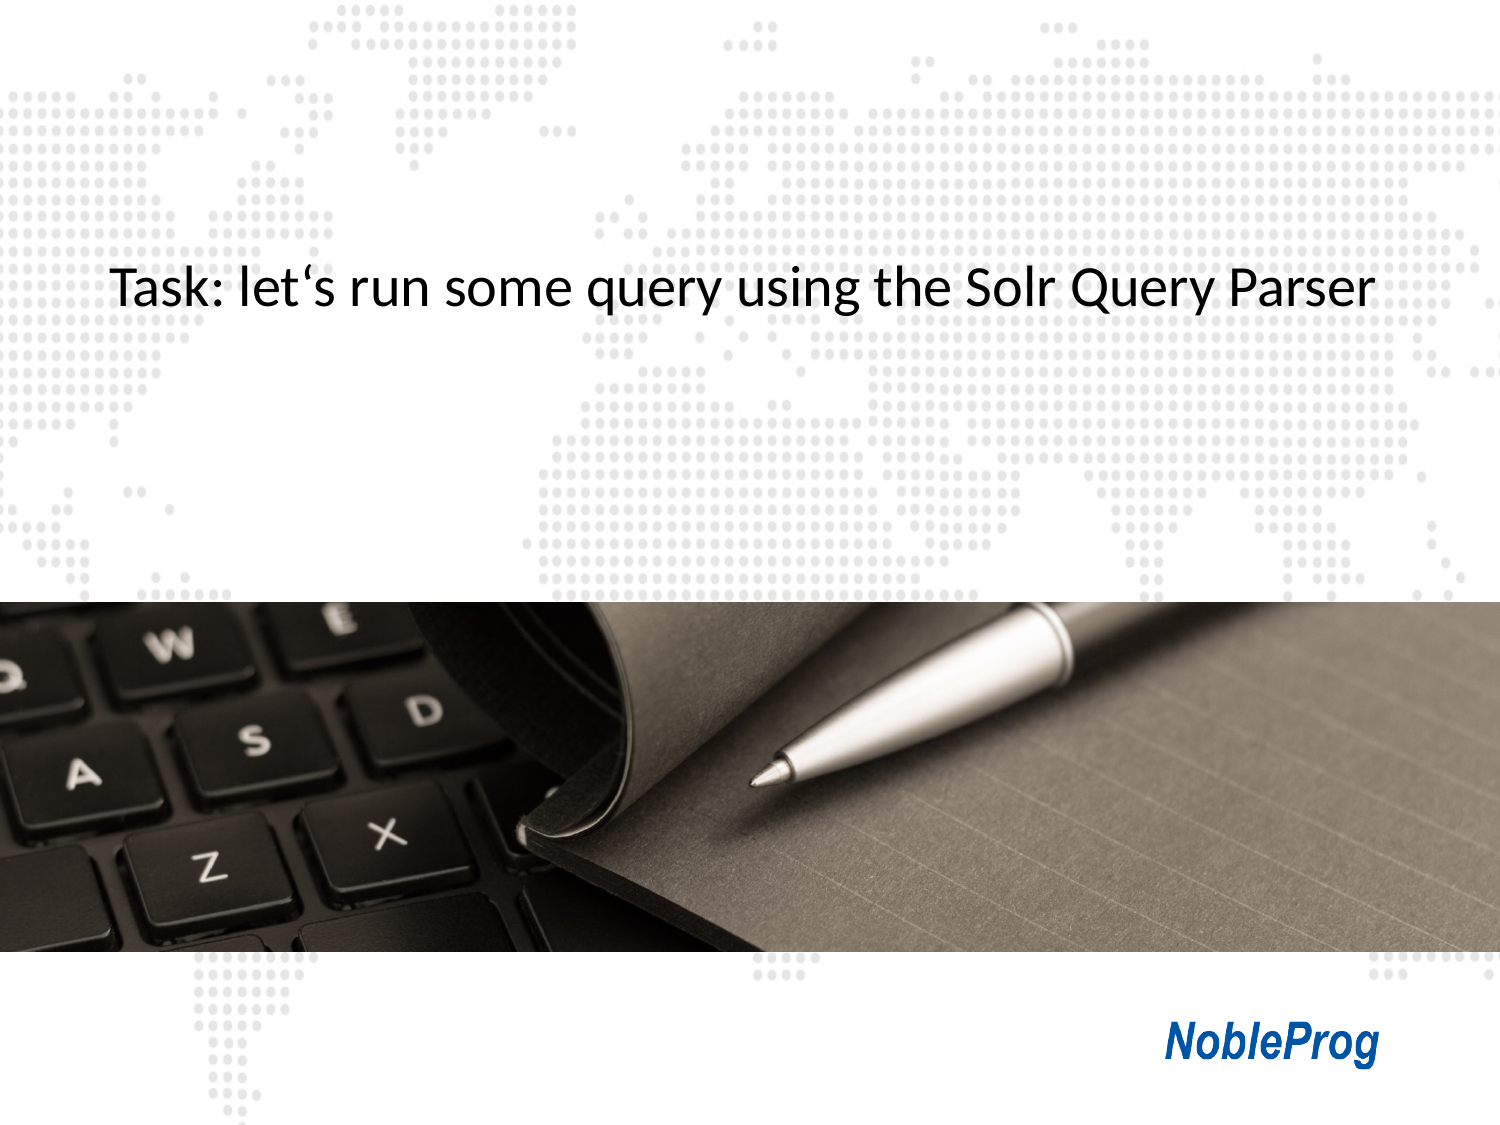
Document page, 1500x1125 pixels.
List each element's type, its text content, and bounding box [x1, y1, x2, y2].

list Task: let‘s run some query using the Solr Query Parser [75, 0, 1425, 602]
picture [0, 0, 1500, 1125]
